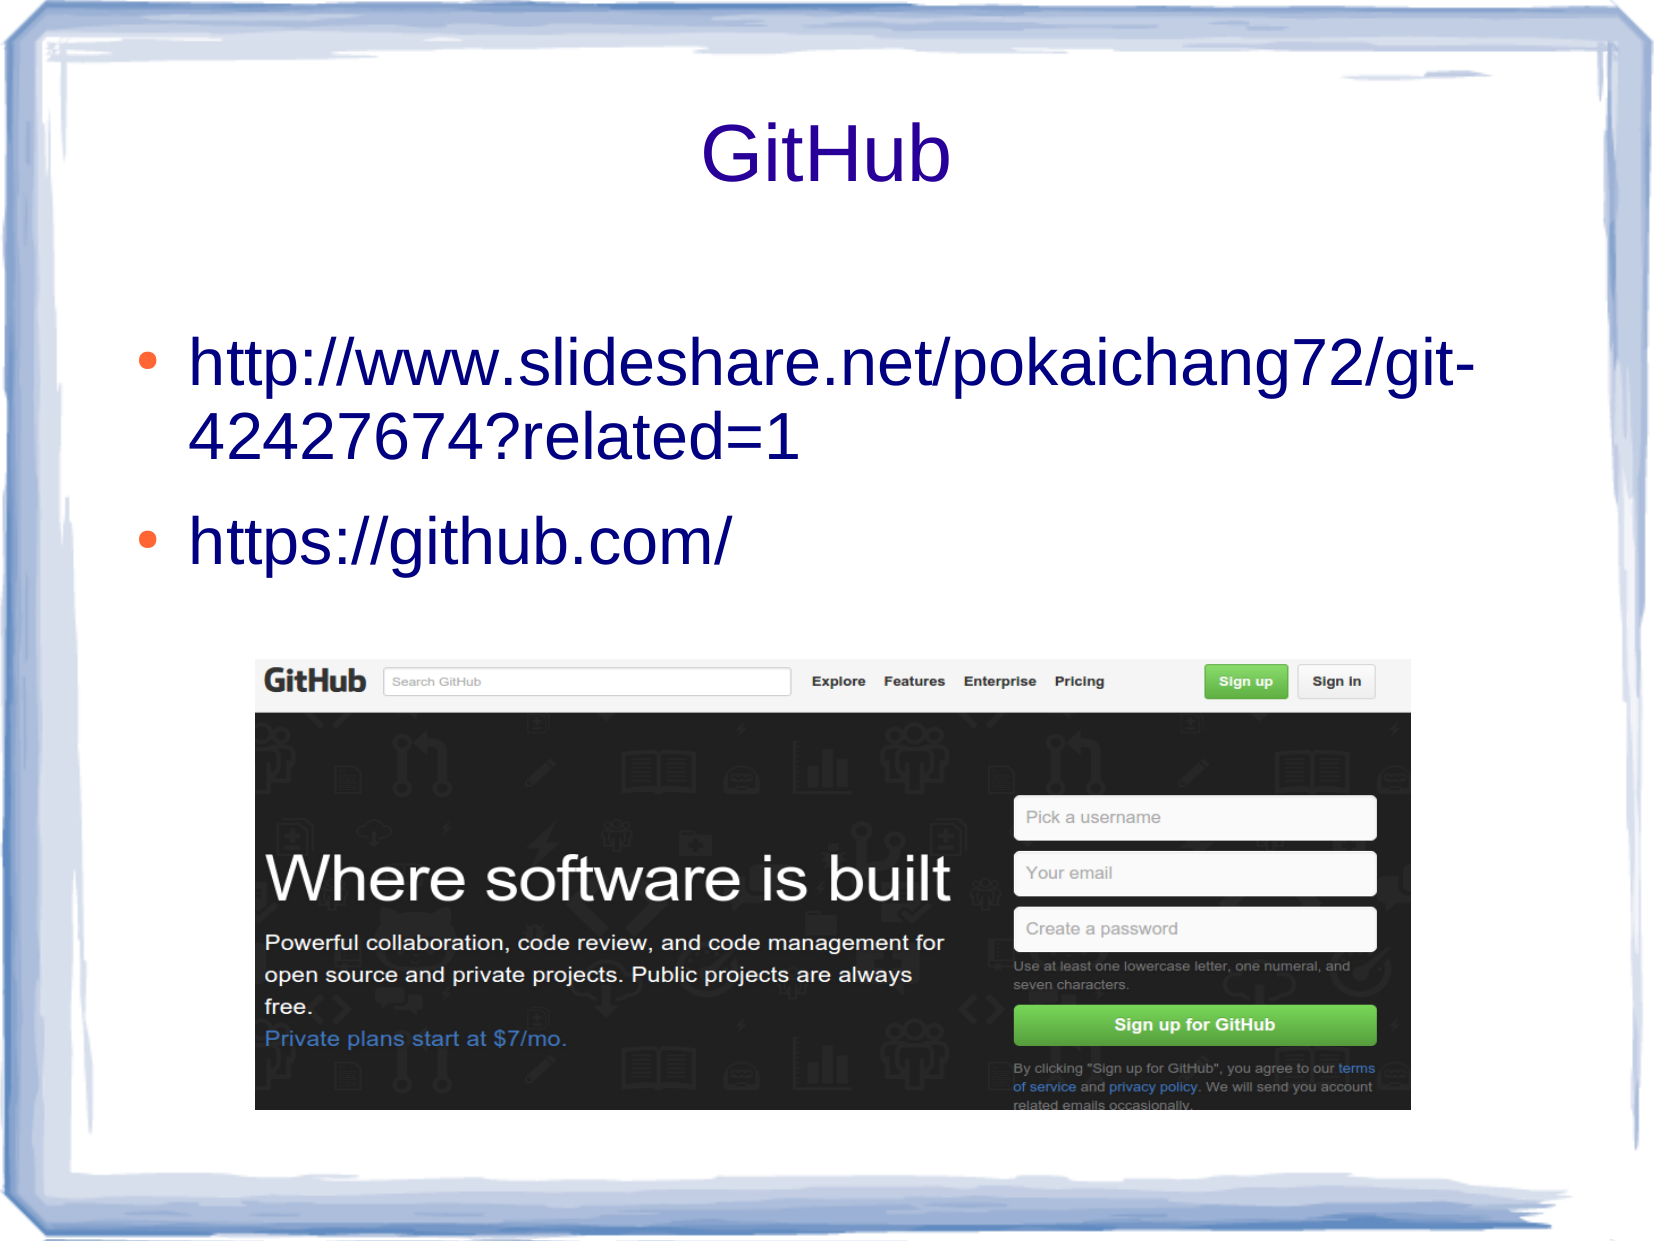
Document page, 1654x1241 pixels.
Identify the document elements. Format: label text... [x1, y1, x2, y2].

picture [0, 0, 1654, 1241]
title GitHub [82, 49, 1571, 257]
list http://www.slideshare.net/pokaichang72/git-42427674?related=1 https://github.com/ [118, 324, 1571, 1045]
